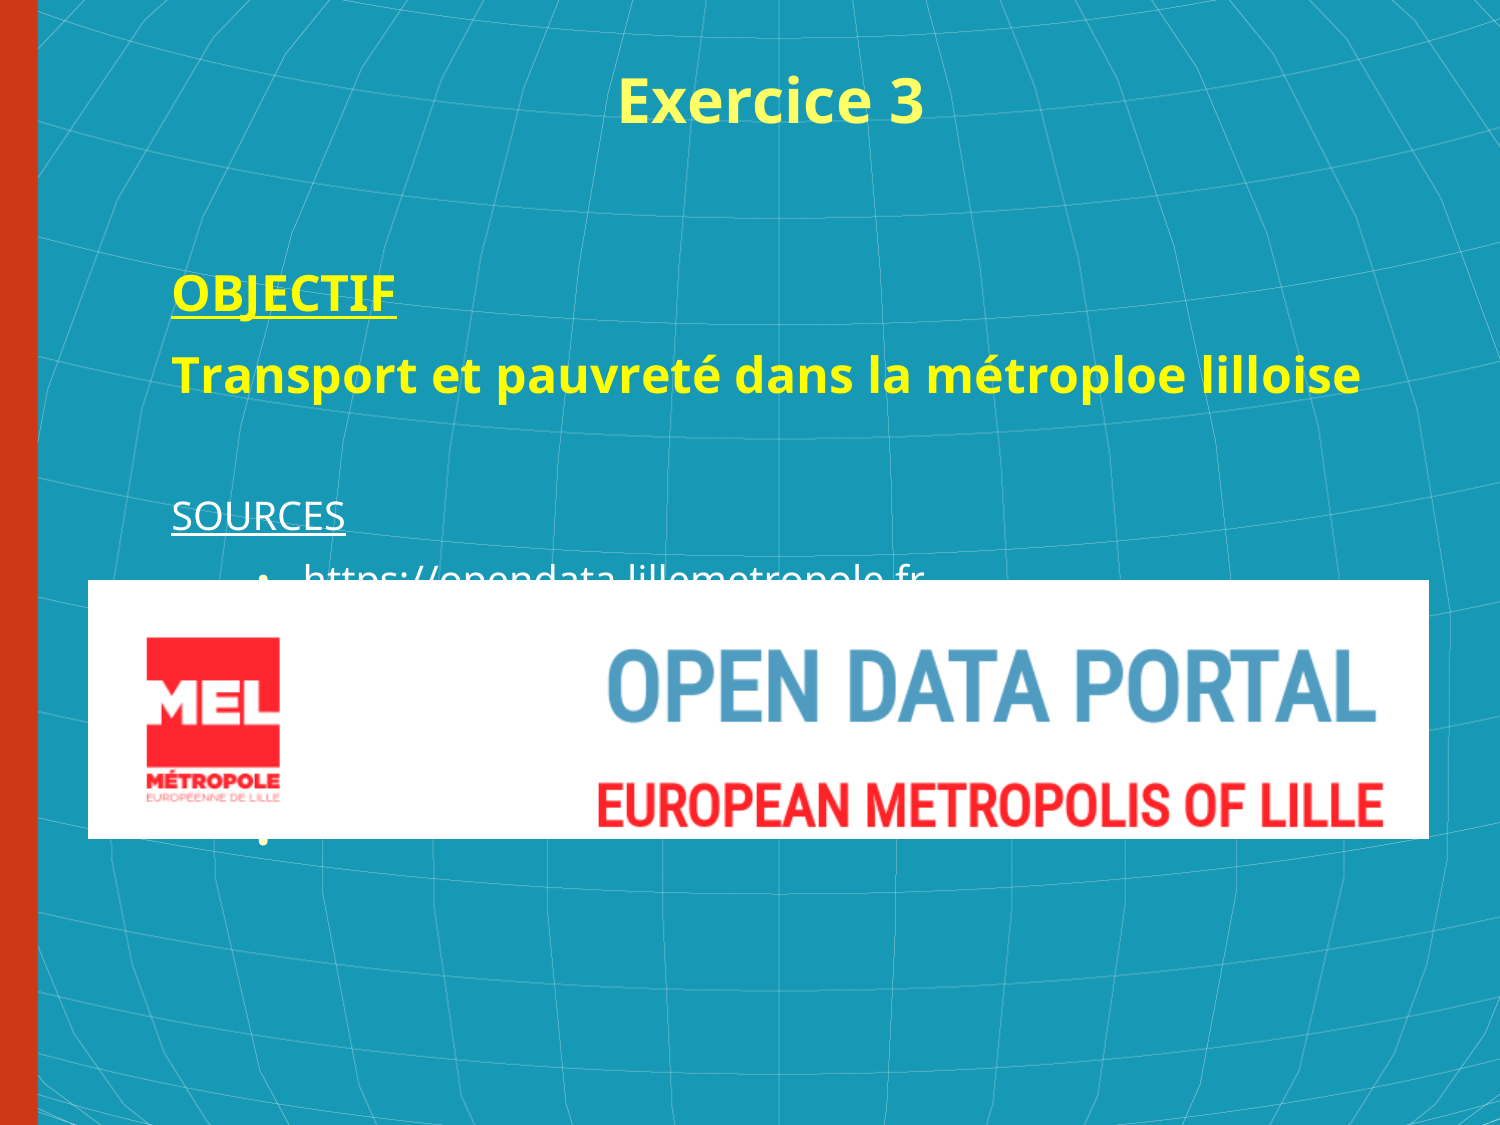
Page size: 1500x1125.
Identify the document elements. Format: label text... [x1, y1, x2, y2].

list OBJECTIF Transport et pauvreté dans la métroploe lilloise SOURCES https://opendata.lillemetropole.fr [59, 177, 1477, 1010]
picture [0, 0, 1500, 1125]
title Exercice 3 [65, 20, 1477, 177]
